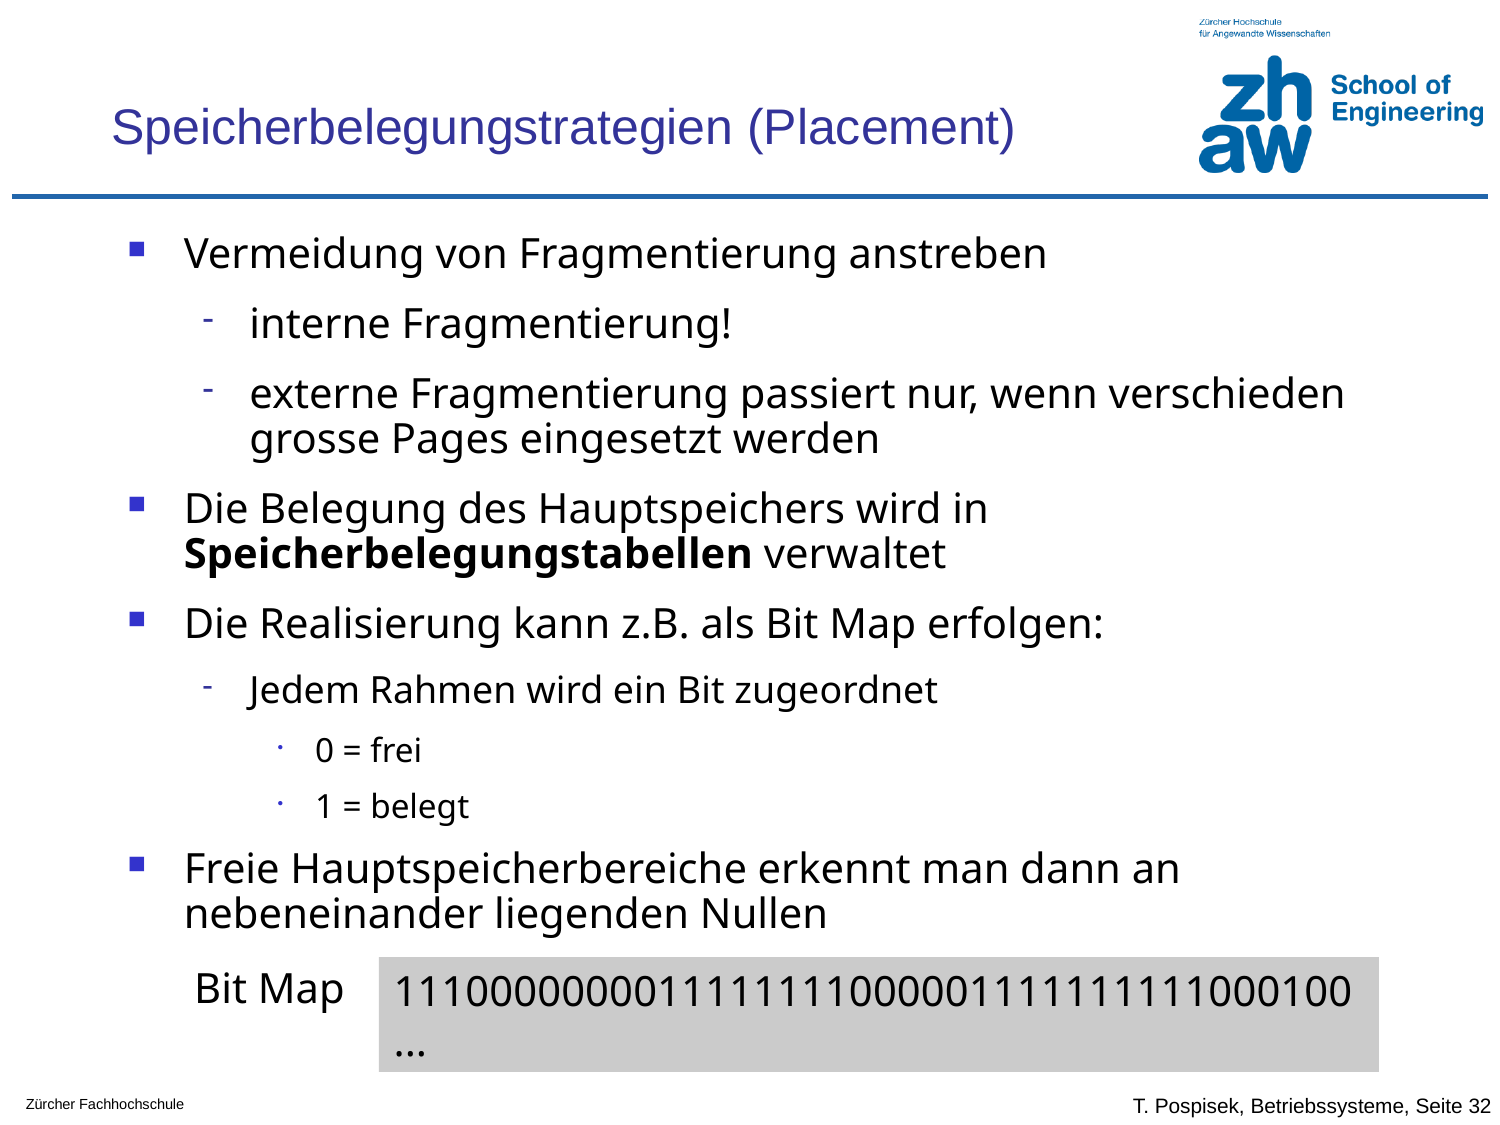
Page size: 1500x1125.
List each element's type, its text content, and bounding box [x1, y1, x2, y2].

picture [1199, 19, 1483, 173]
text_box Bit Map [179, 954, 360, 1020]
title Speicherbelegungstrategien (Placement) [96, 50, 1375, 163]
list Vermeidung von Fragmentierung anstreben interne Fragmentierung! externe Fragmentierung passiert nur, wenn verschieden grosse Pages eingesetzt werden Die Belegung des Hauptspeichers wird in Speicherbelegungstabellen verwaltet Die Realisierung kann z.B. als Bit Map erfolgen: Jedem Rahmen wird ein Bit zugeordnet 0 = frei 1 = belegt Freie Hauptspeicherbereiche erkennt man dann an nebeneinander liegenden Nullen [112, 224, 1367, 800]
text_box 1110000000011111111000001111111111000100... [378, 957, 1379, 1072]
